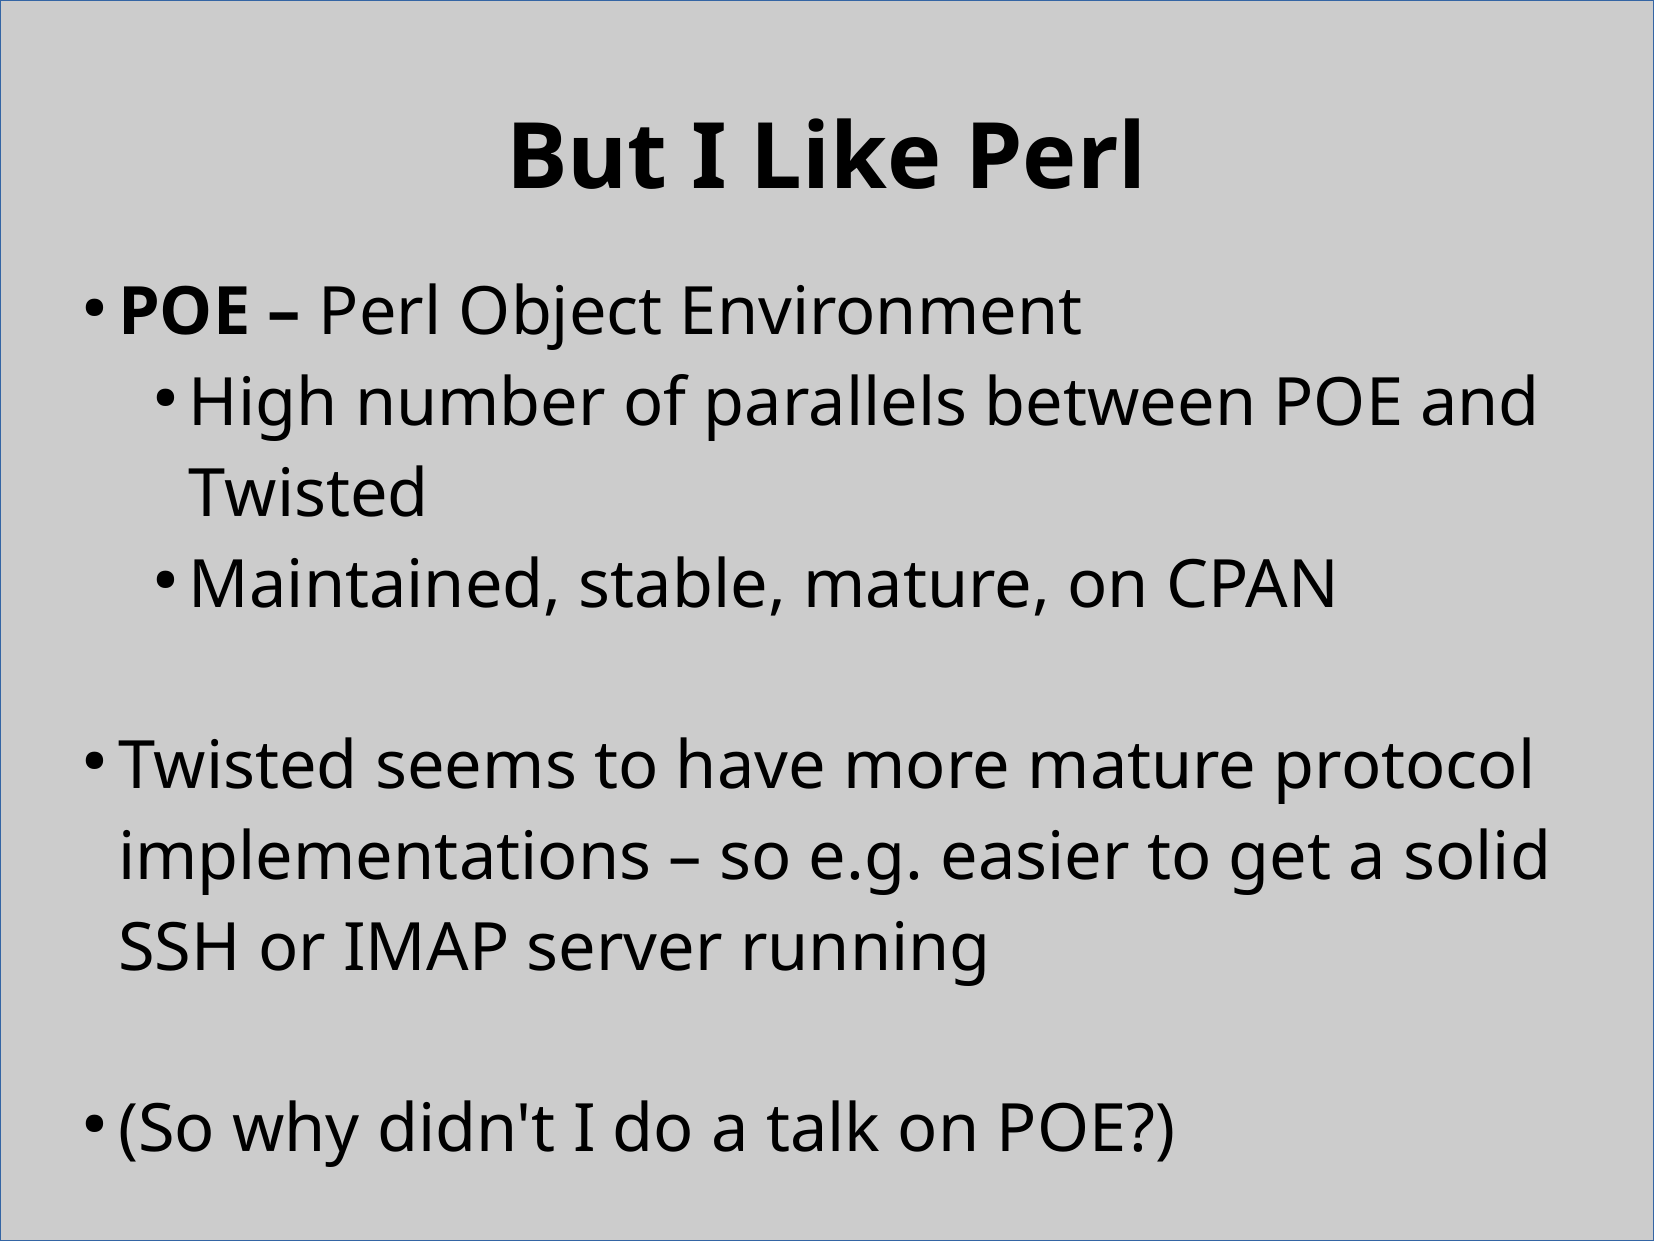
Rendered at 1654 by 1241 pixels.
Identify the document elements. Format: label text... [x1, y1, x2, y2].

title But I Like Perl [82, 49, 1571, 257]
text_box [0, 0, 1654, 1241]
subtitle POE – Perl Object Environment High number of parallels between POE and Twisted Maintained, stable, mature, on CPAN Twisted seems to have more mature protocol implementations – so e.g. easier to get a solid SSH or IMAP server running (So why didn't I do a talk on POE?) [82, 350, 1571, 1176]
